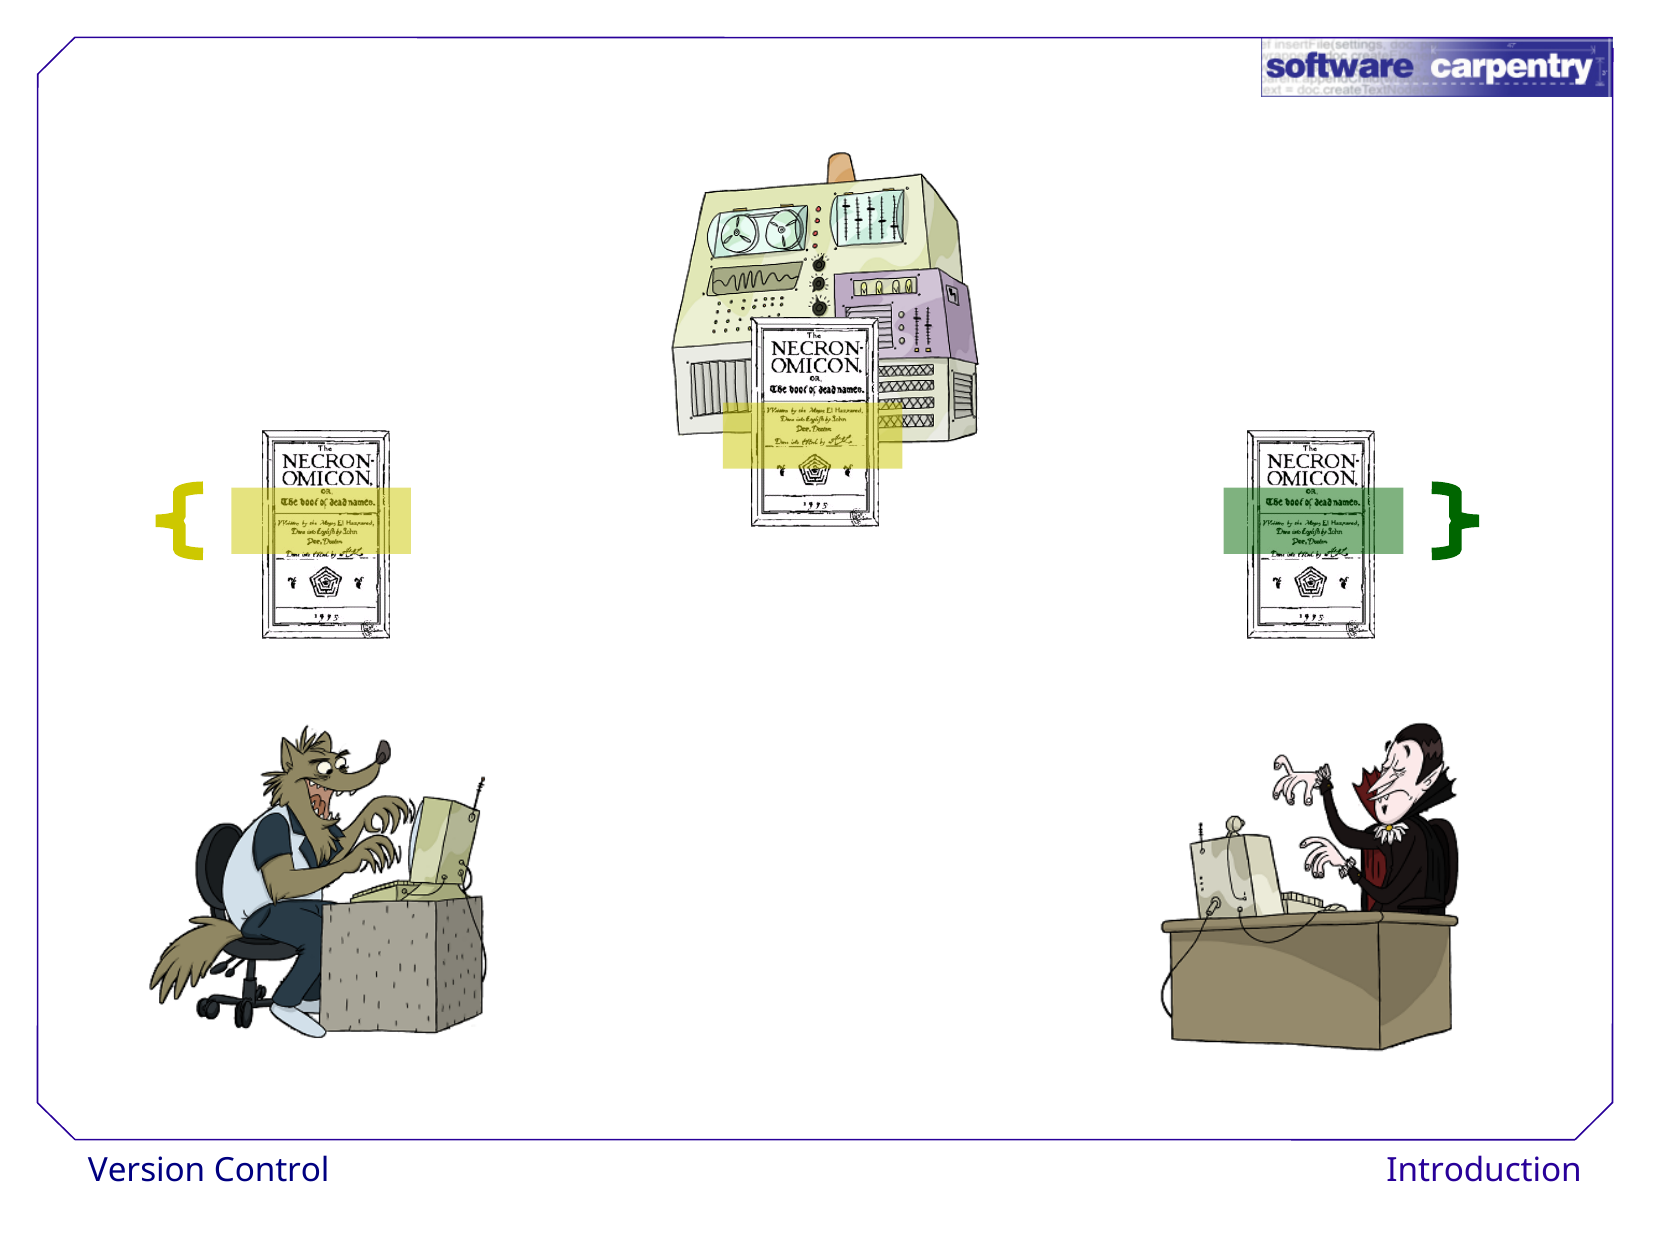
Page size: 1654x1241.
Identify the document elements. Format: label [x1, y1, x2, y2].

text_box [231, 487, 411, 554]
text_box [1223, 487, 1404, 554]
picture [1247, 430, 1375, 487]
picture [262, 554, 390, 640]
picture [751, 469, 879, 527]
text_box [722, 402, 903, 469]
picture [262, 430, 390, 487]
picture [1261, 39, 1613, 97]
picture [137, 705, 516, 1069]
picture [1247, 554, 1375, 640]
picture [1148, 695, 1474, 1067]
picture [637, 119, 1020, 467]
